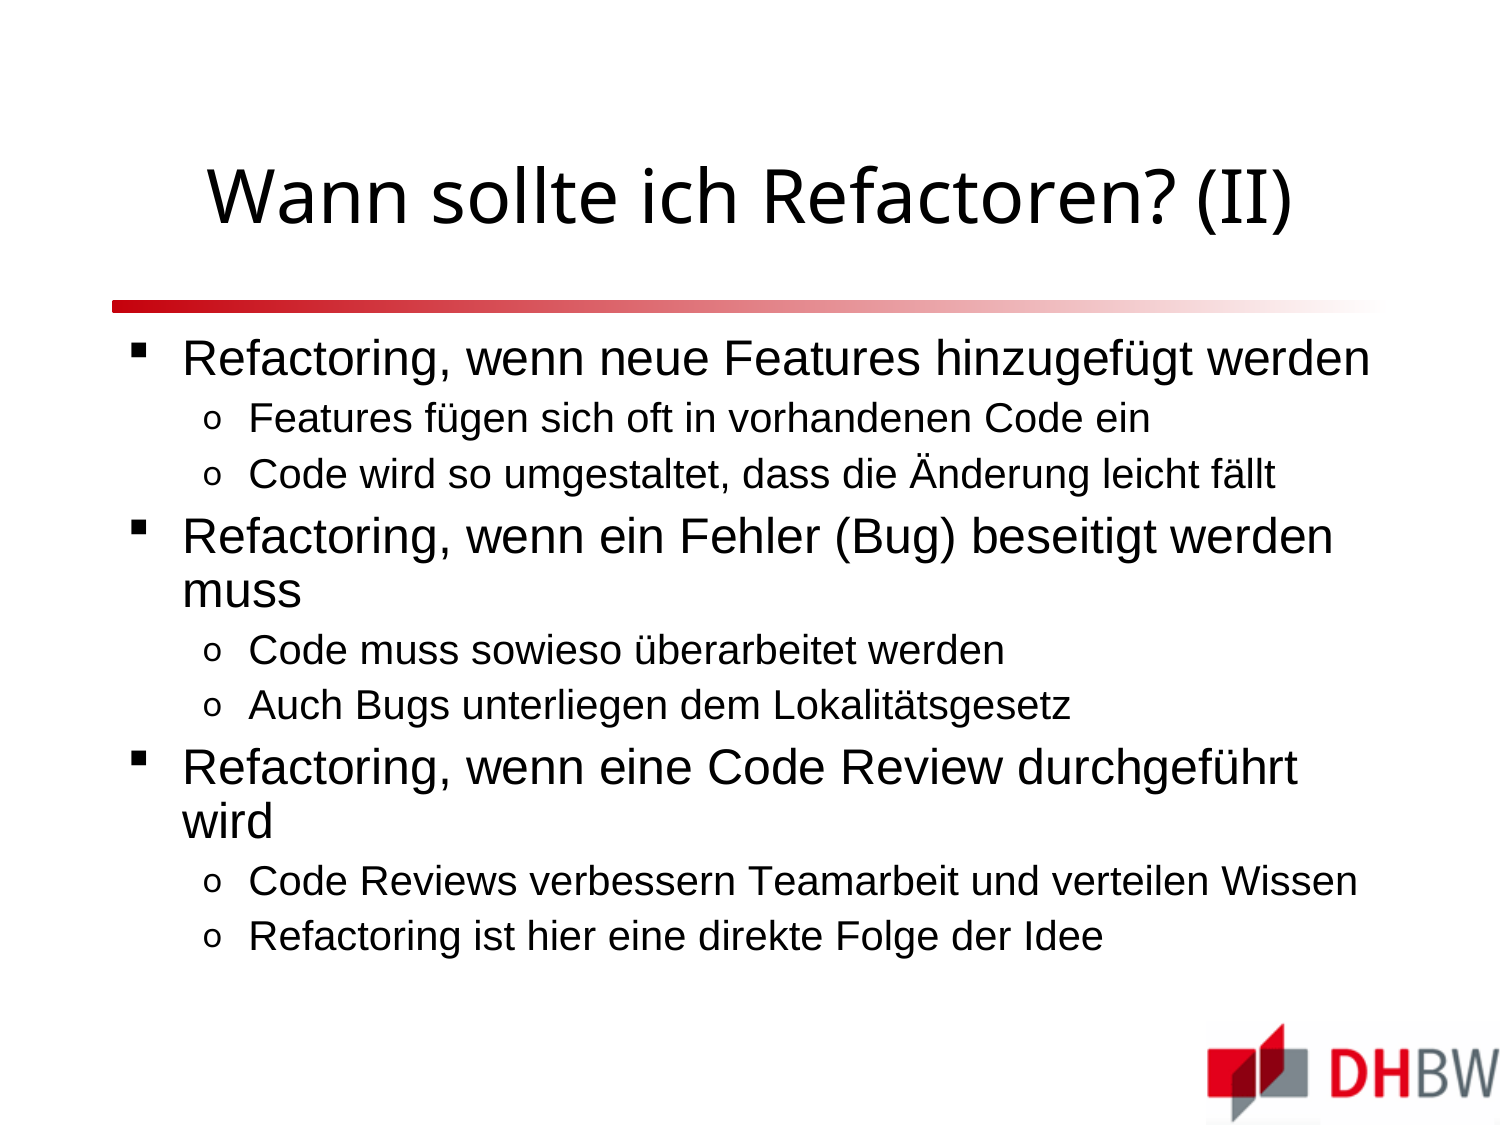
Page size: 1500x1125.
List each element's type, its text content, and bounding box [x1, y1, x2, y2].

picture [1206, 1021, 1500, 1125]
list Refactoring, wenn neue Features hinzugefügt werden Features fügen sich oft in vorhandenen Code ein Code wird so umgestaltet, dass die Änderung leicht fällt Refactoring, wenn ein Fehler (Bug) beseitigt werden muss Code muss sowieso überarbeitet werden Auch Bugs unterliegen dem Lokalitätsgesetz Refactoring, wenn eine Code Review durchgeführt wird Code Reviews verbessern Teamarbeit und verteilen Wissen Refactoring ist hier eine direkte Folge der Idee [112, 324, 1388, 1112]
title Wann sollte ich Refactoren? (II) [112, 96, 1388, 292]
